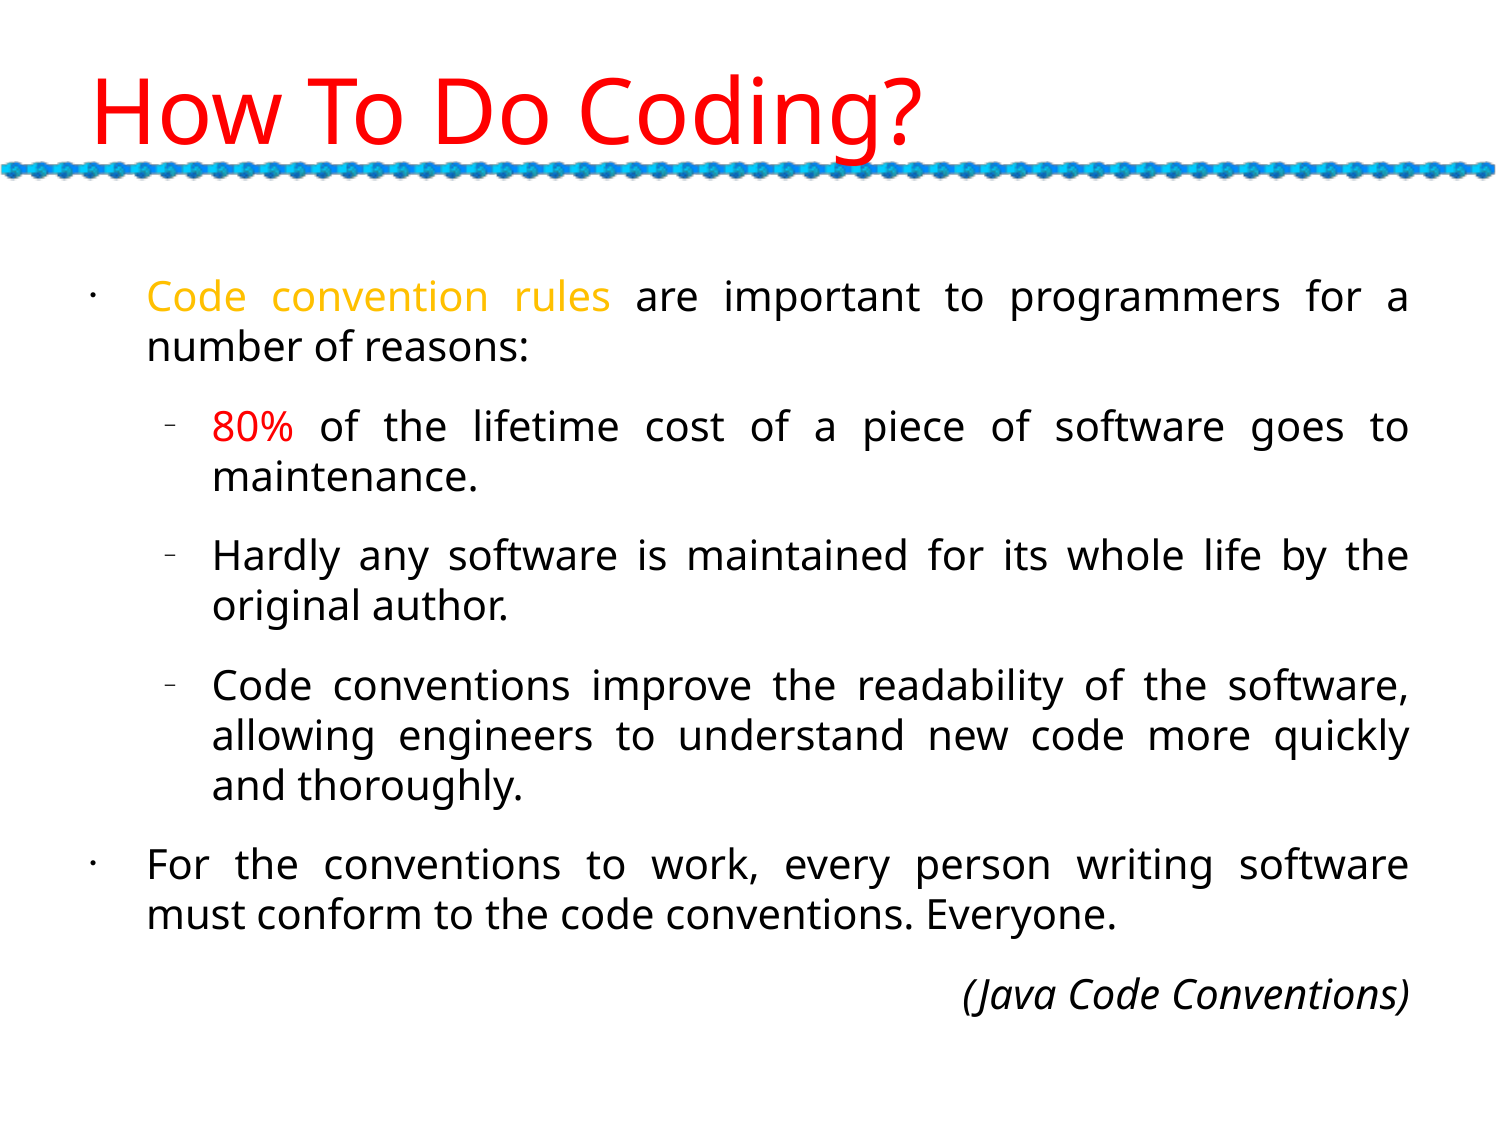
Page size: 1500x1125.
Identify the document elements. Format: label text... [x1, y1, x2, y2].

title How To Do Coding? [75, 45, 1425, 233]
picture [1425, 161, 1499, 181]
list Code convention rules are important to programmers for a number of reasons: 80% of the lifetime cost of a piece of software goes to maintenance. Hardly any software is maintained for its whole life by the original author. Code conventions improve the readability of the software, allowing engineers to understand new code more quickly and thoroughly. For the conventions to work, every person writing software must conform to the code conventions. Everyone. (Java Code Conventions) [75, 262, 1425, 1005]
picture [0, 161, 75, 181]
